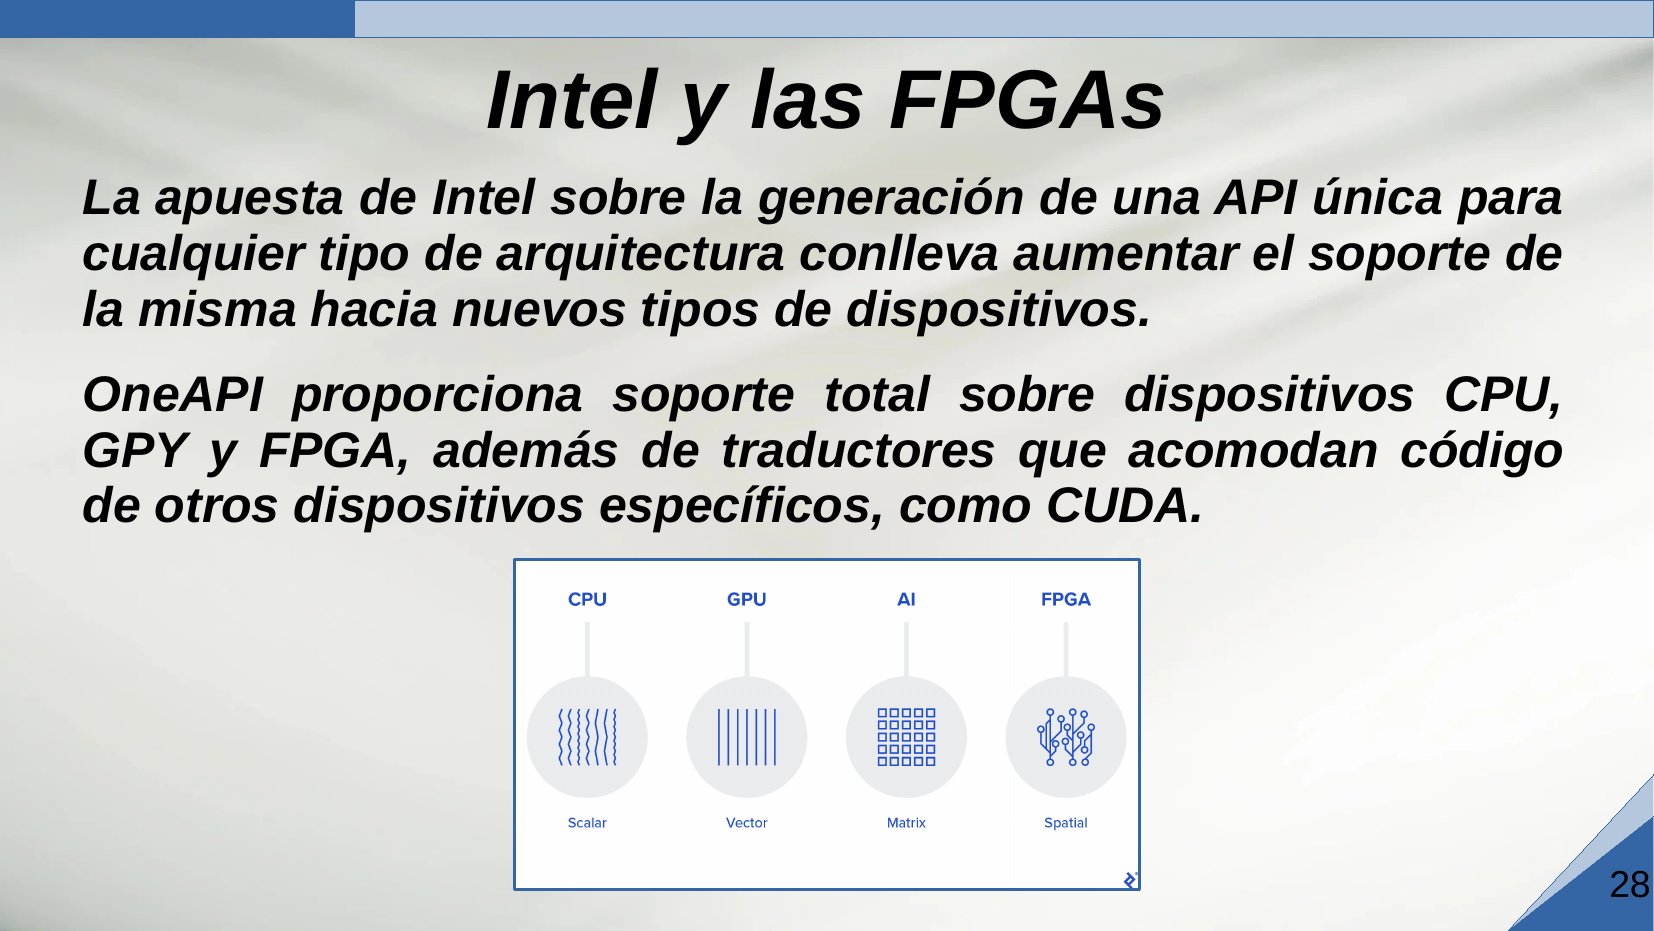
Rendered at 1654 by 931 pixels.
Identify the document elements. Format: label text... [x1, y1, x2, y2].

title Intel y las FPGAs [82, 21, 1571, 178]
text_box [0, 0, 1654, 38]
text_box <número> [1594, 856, 1654, 927]
list La apuesta de Intel sobre la generación de una API única para cualquier tipo de arquitectura conlleva aumentar el soporte de la misma hacia nuevos tipos de dispositivos. OneAPI proporciona soporte total sobre dispositivos CPU, GPY y FPGA, además de traductores que acomodan código de otros dispositivos específicos, como CUDA. [82, 178, 1565, 562]
text_box [1507, 773, 1654, 931]
picture [515, 561, 1138, 889]
picture [0, 38, 1654, 931]
